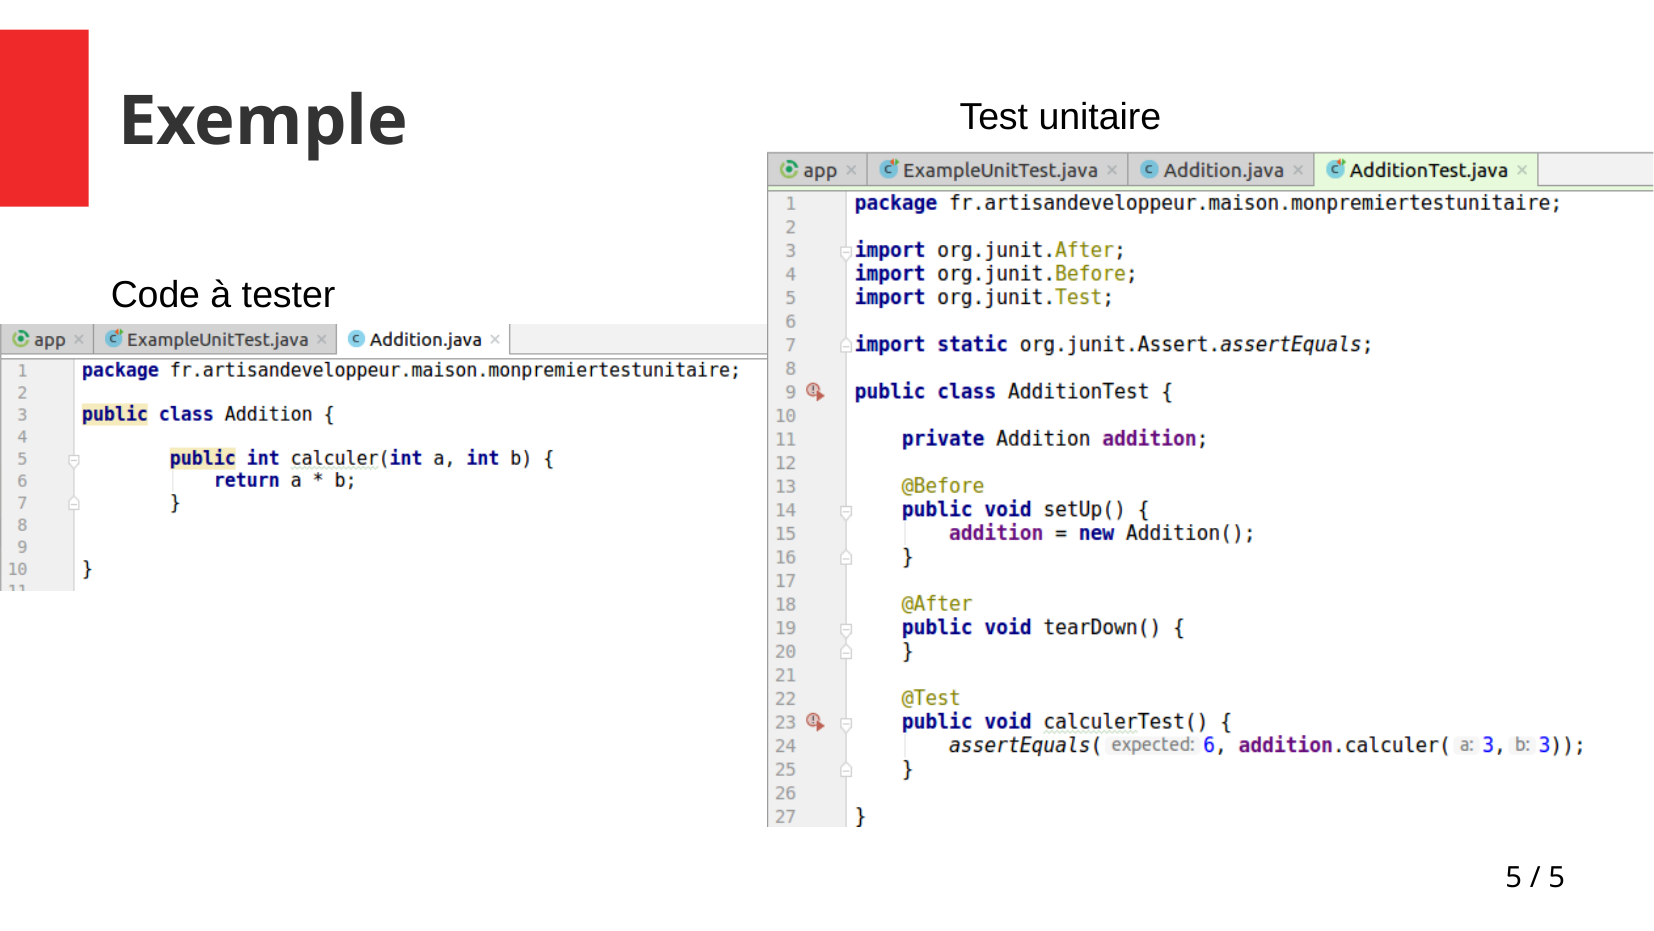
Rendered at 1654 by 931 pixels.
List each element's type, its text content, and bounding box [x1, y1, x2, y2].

text_box Code à tester [96, 265, 351, 323]
title Exemple [118, 29, 1595, 207]
picture [0, 151, 1654, 827]
text_box Test unitaire [944, 88, 1177, 146]
